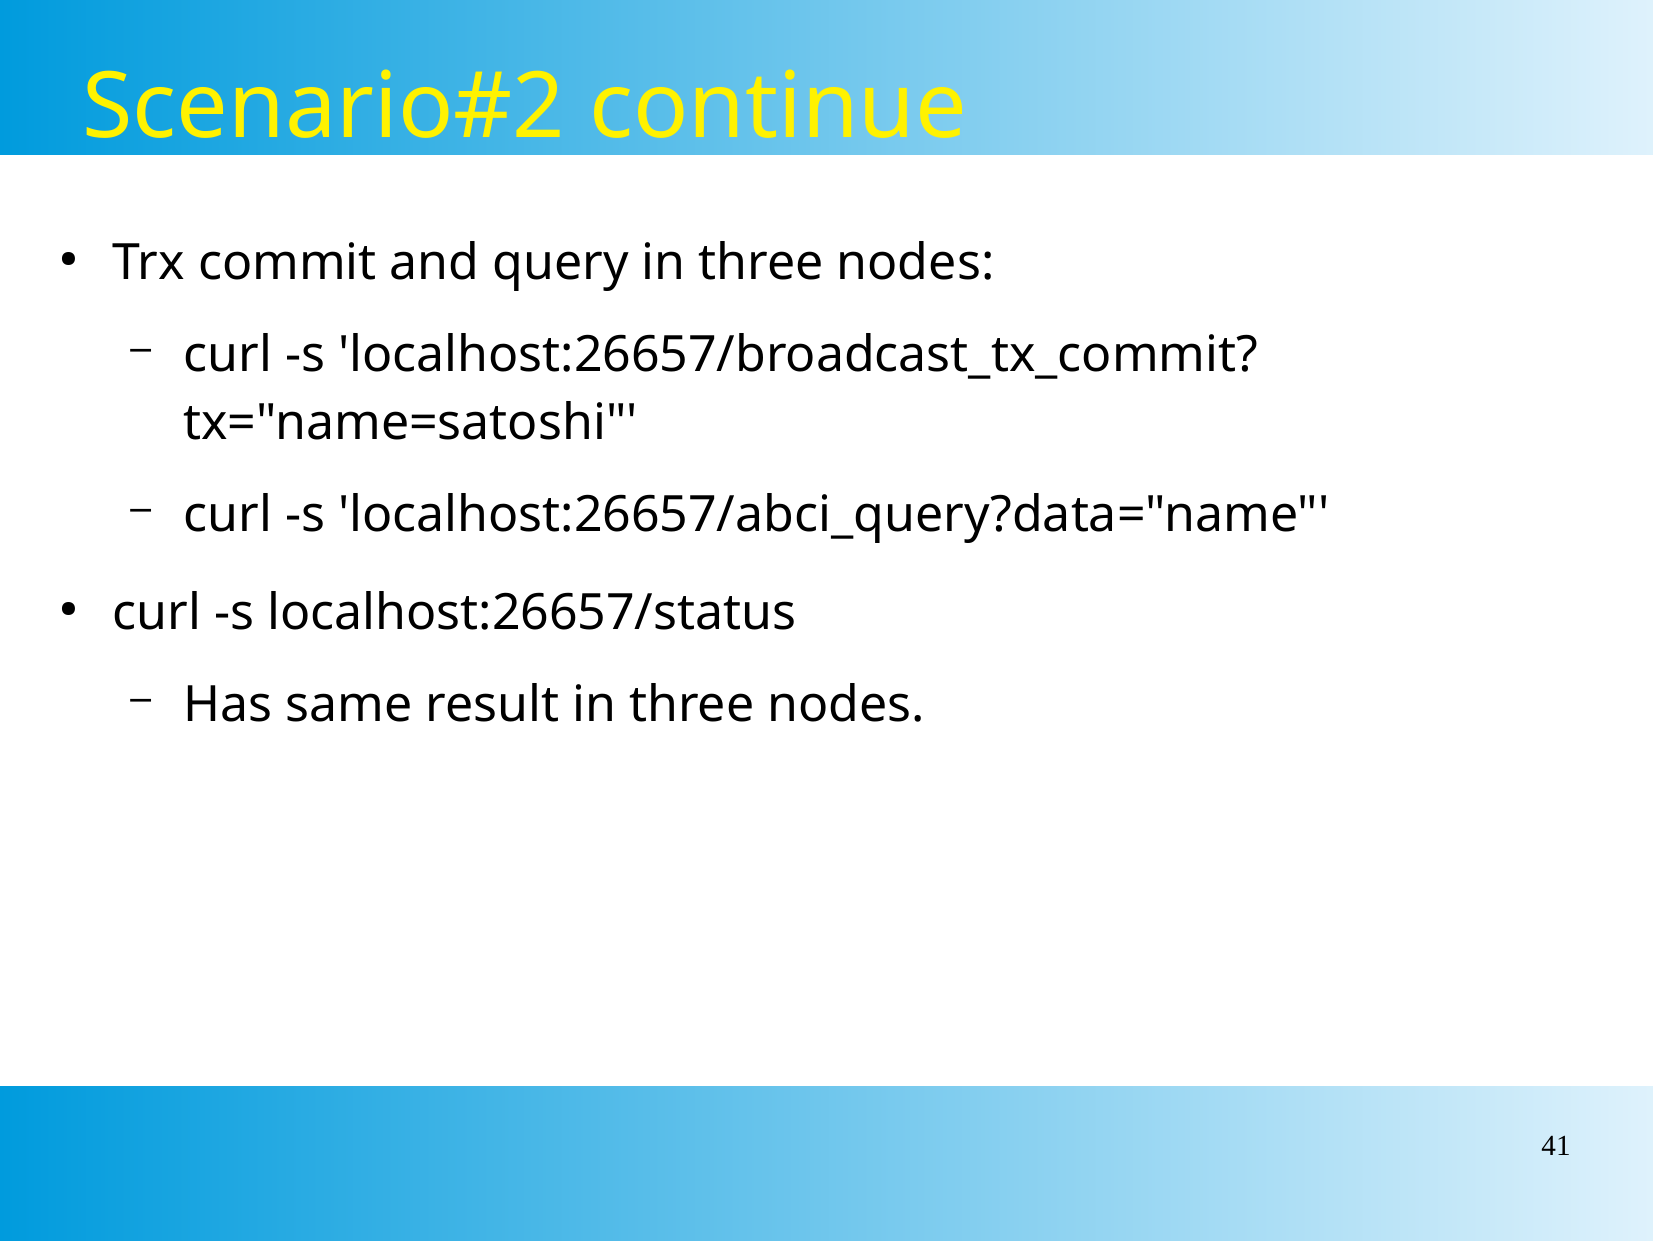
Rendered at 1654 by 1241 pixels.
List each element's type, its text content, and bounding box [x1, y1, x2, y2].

list Trx commit and query in three nodes: curl -s 'localhost:26657/broadcast_tx_commit?tx="name=satoshi"' curl -s 'localhost:26657/abci_query?data="name"' curl -s localhost:26657/status Has same result in three nodes. [41, 225, 1531, 946]
title Scenario#2 continue [82, 49, 1571, 155]
